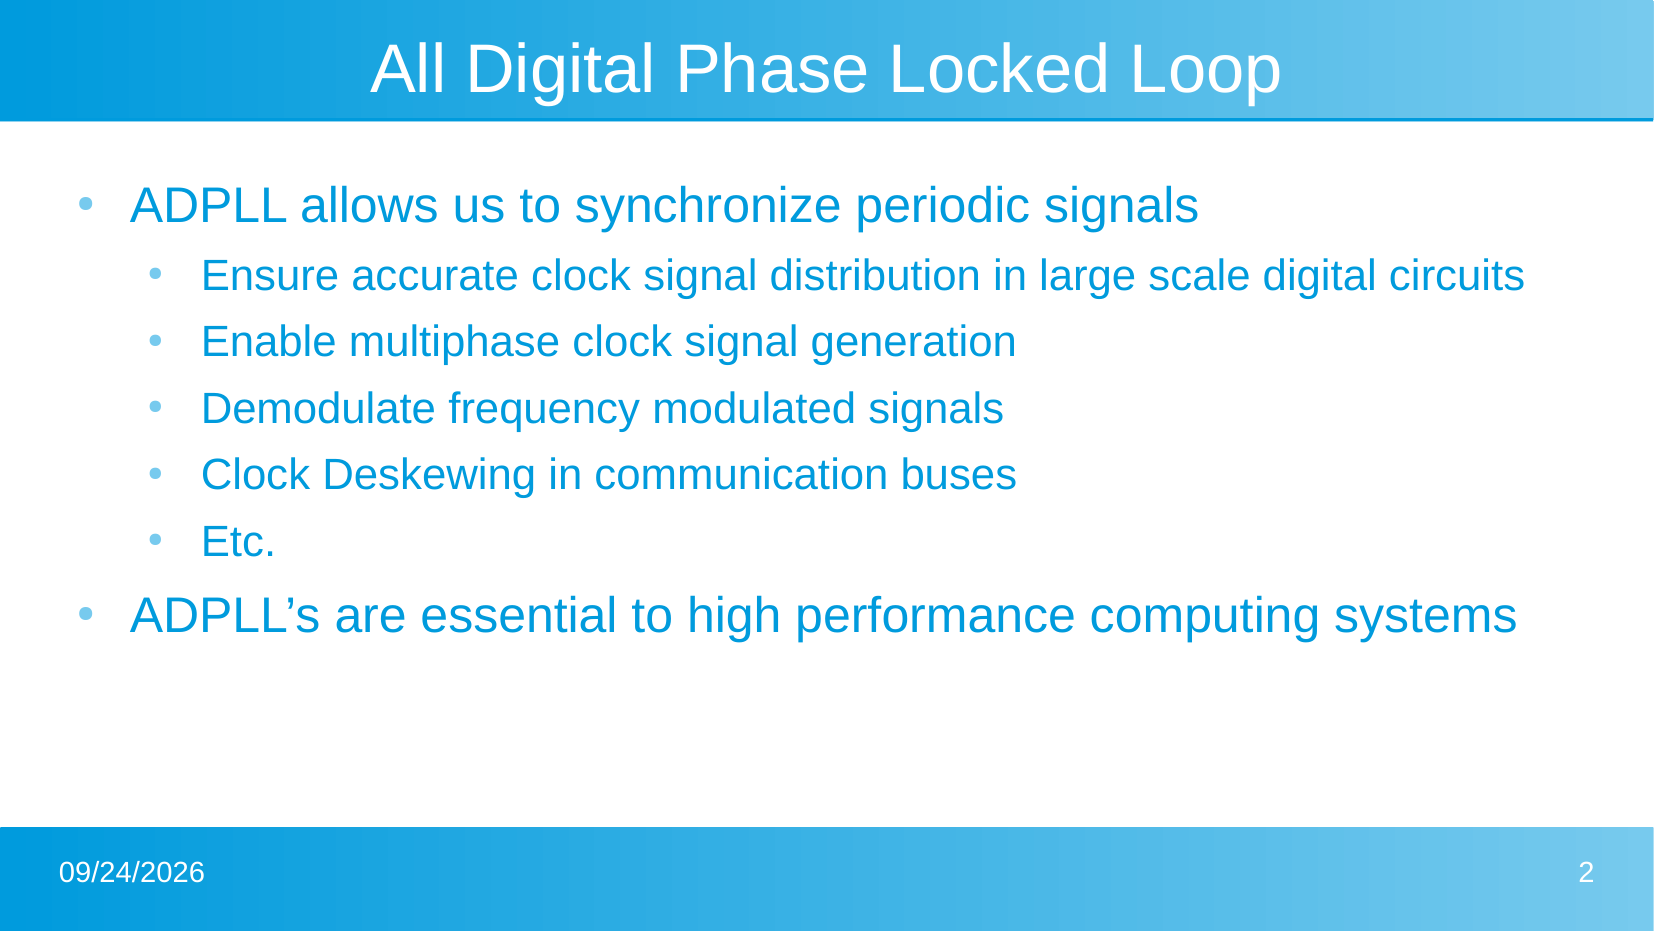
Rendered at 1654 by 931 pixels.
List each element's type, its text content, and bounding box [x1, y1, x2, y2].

title All Digital Phase Locked Loop [59, 29, 1595, 108]
list ADPLL allows us to synchronize periodic signals Ensure accurate clock signal distribution in large scale digital circuits Enable multiphase clock signal generation Demodulate frequency modulated signals Clock Deskewing in communication buses Etc. ADPLL’s are essential to high performance computing systems [59, 177, 1595, 768]
